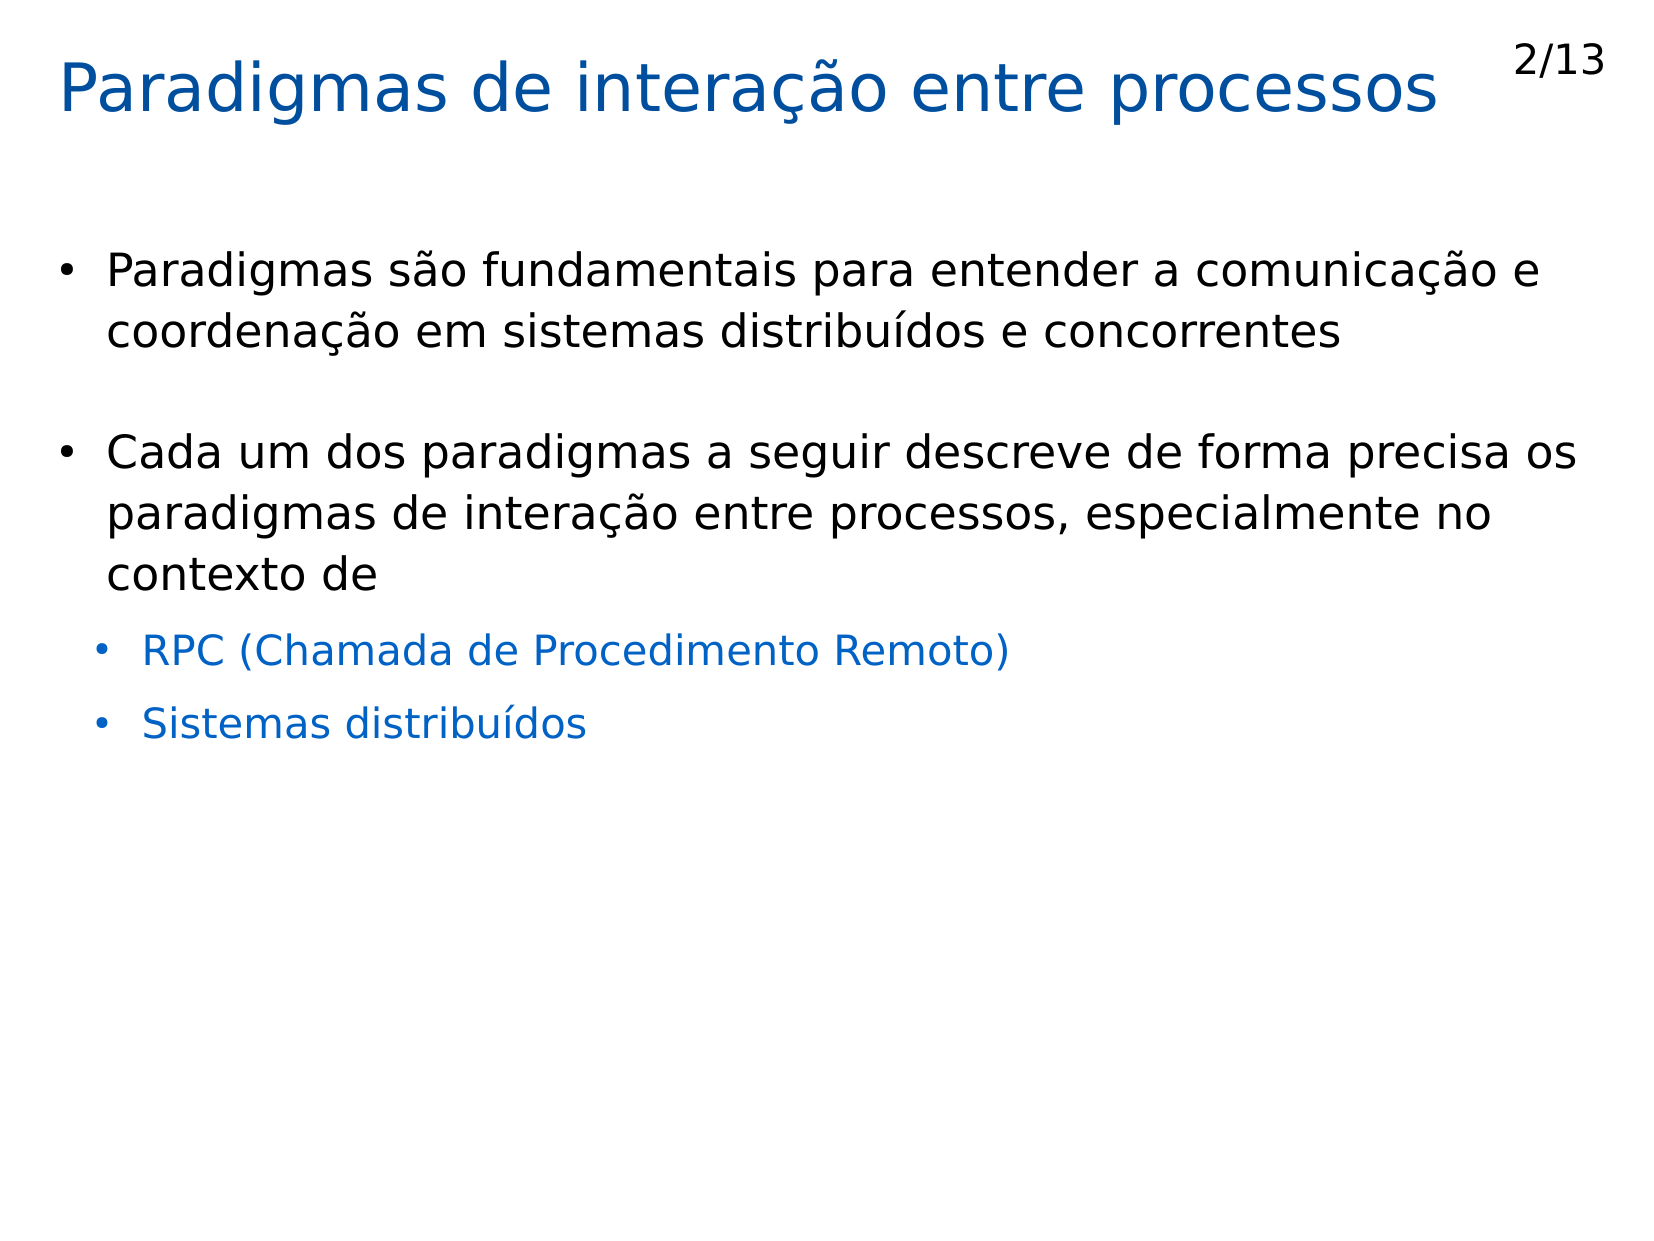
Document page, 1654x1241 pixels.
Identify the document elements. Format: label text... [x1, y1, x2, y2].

title Paradigmas de interação entre processos [59, 29, 1506, 148]
list Paradigmas são fundamentais para entender a comunicação e coordenação em sistemas distribuídos e concorrentes Cada um dos paradigmas a seguir descreve de forma precisa os paradigmas de interação entre processos, especialmente no contexto de RPC (Chamada de Procedimento Remoto) Sistemas distribuídos [59, 236, 1595, 1211]
